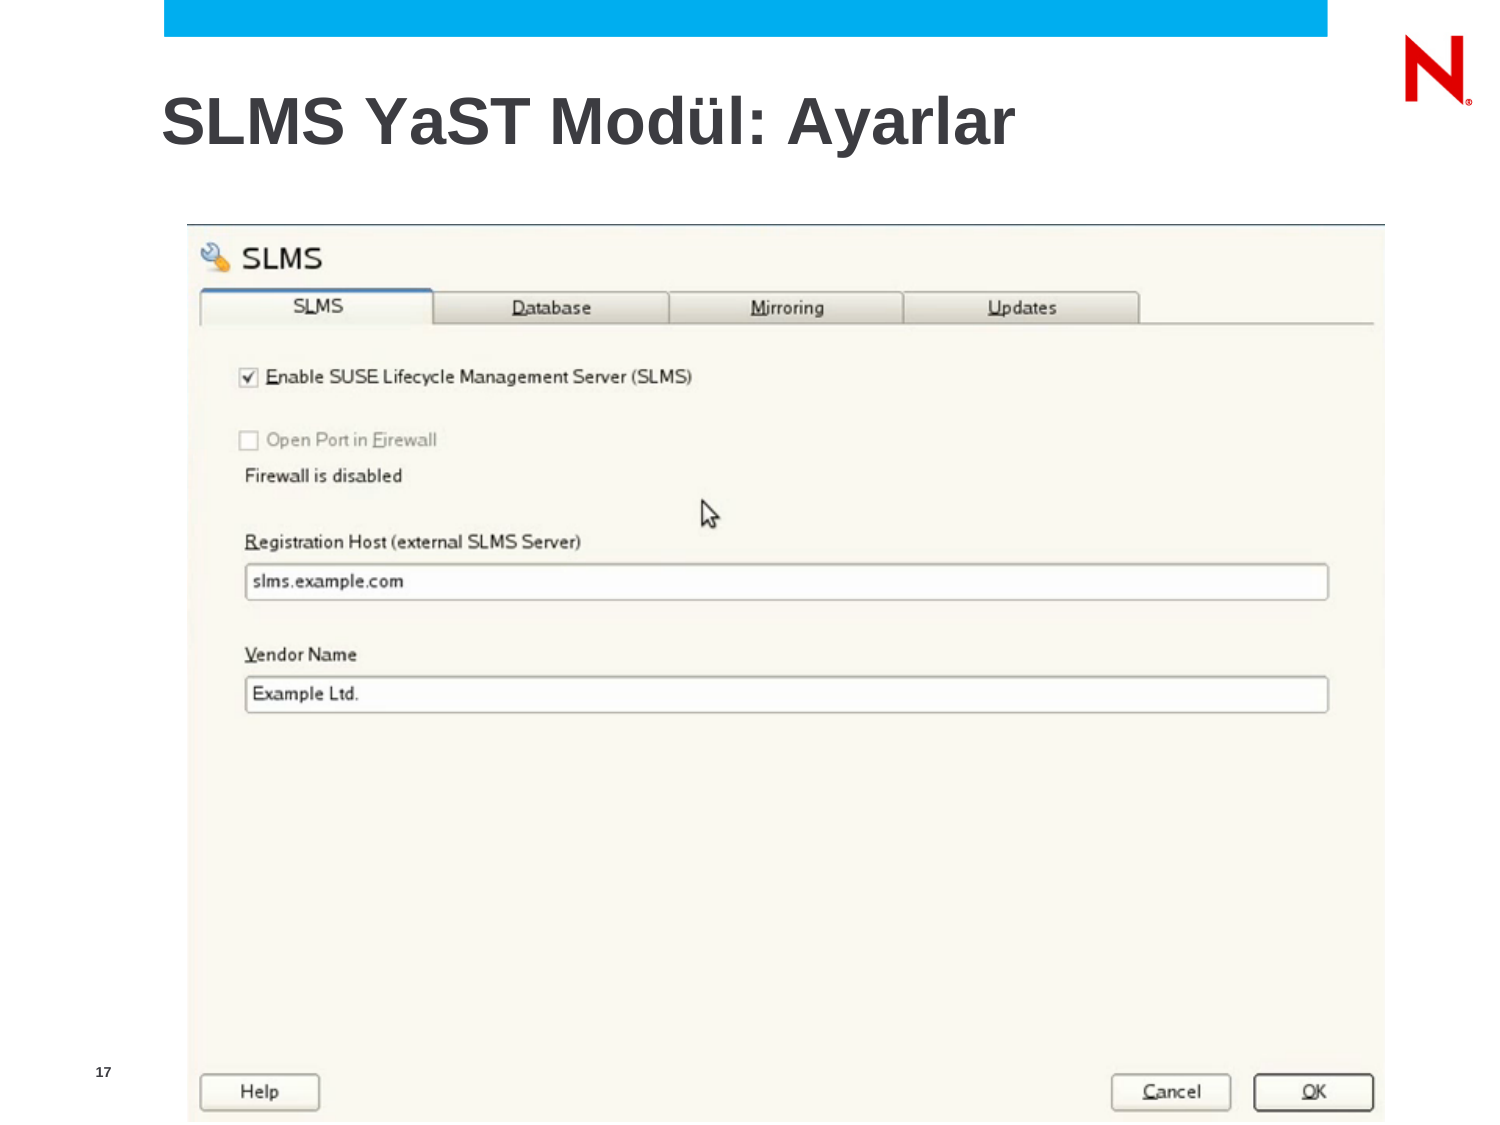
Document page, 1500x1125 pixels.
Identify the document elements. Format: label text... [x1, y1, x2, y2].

picture [187, 224, 1385, 1122]
picture [1403, 32, 1473, 107]
title SLMS YaST Modül: Ayarlar [161, 41, 1383, 205]
